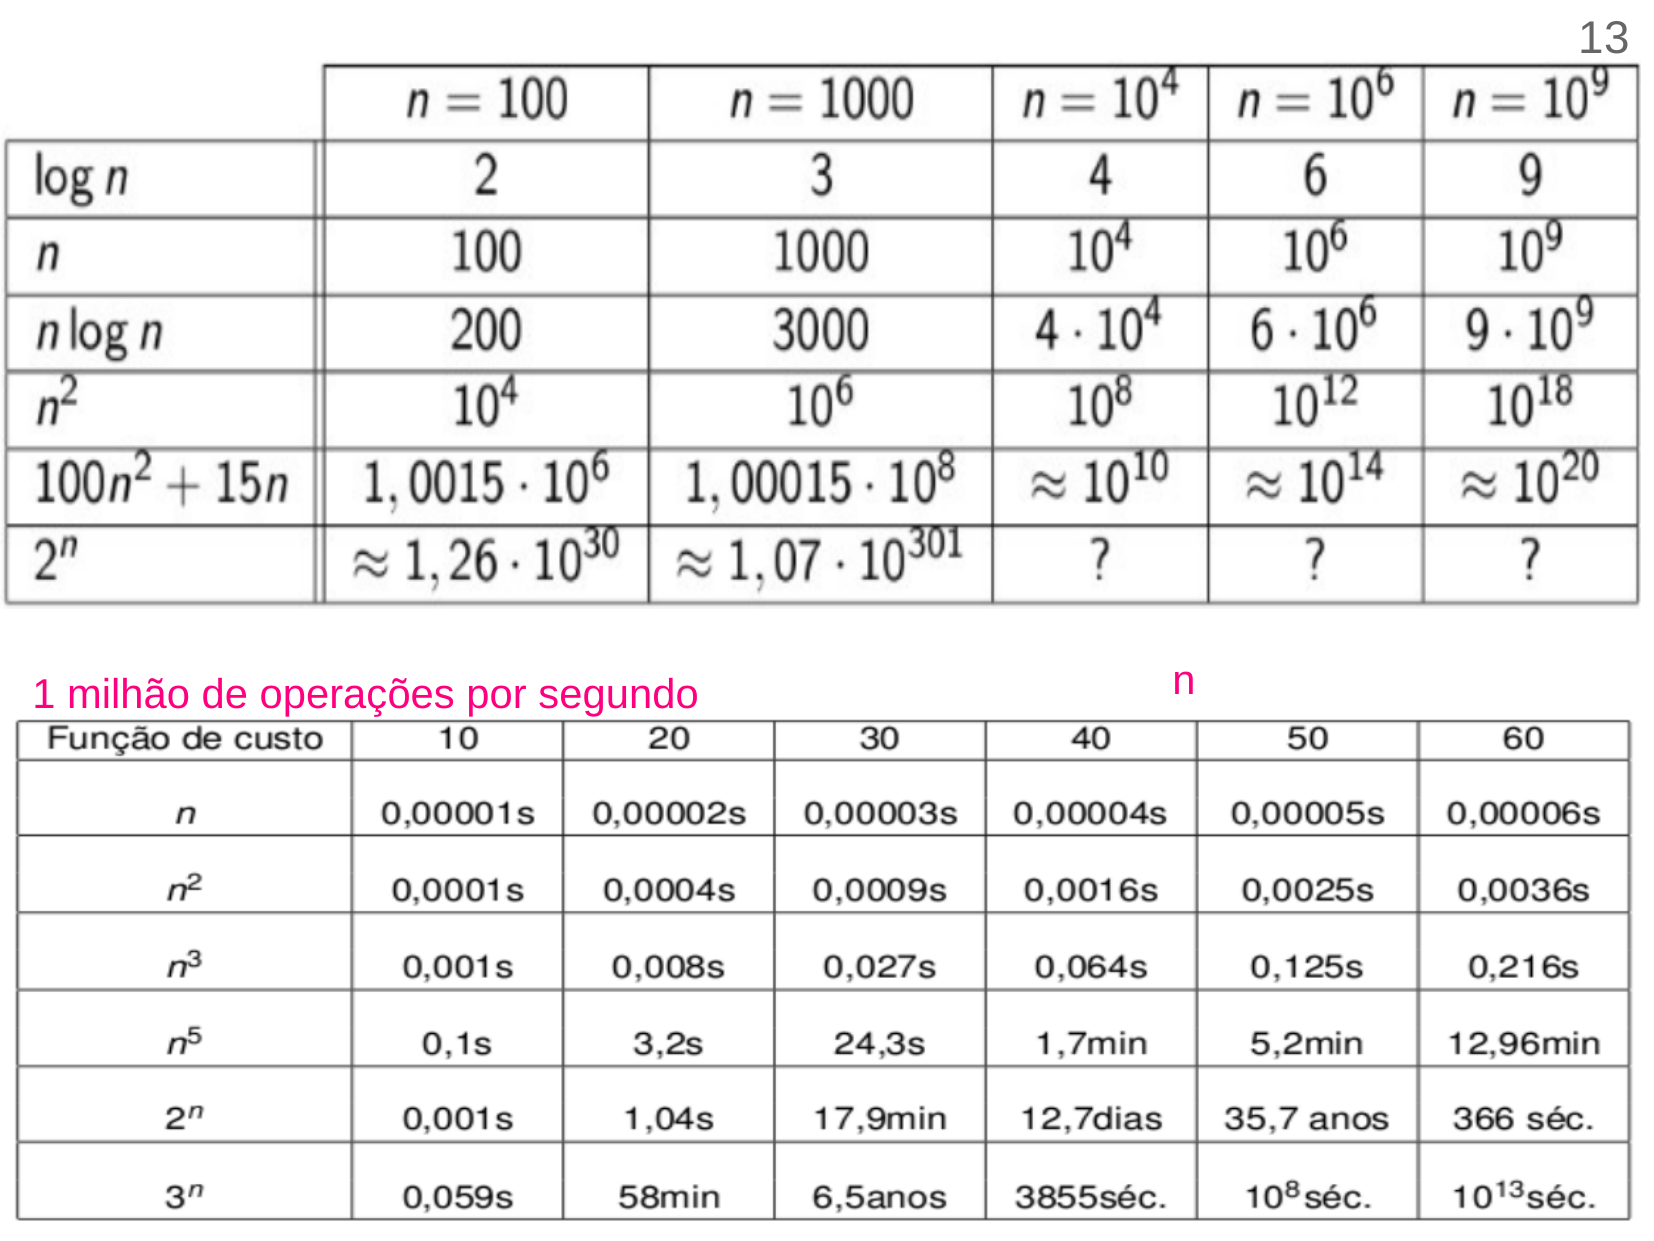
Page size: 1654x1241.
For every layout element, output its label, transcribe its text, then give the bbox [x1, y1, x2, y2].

picture [0, 58, 1641, 609]
text_box n [1157, 649, 1229, 711]
text_box 1 milhão de operações por segundo [17, 667, 934, 724]
picture [11, 714, 1639, 1223]
